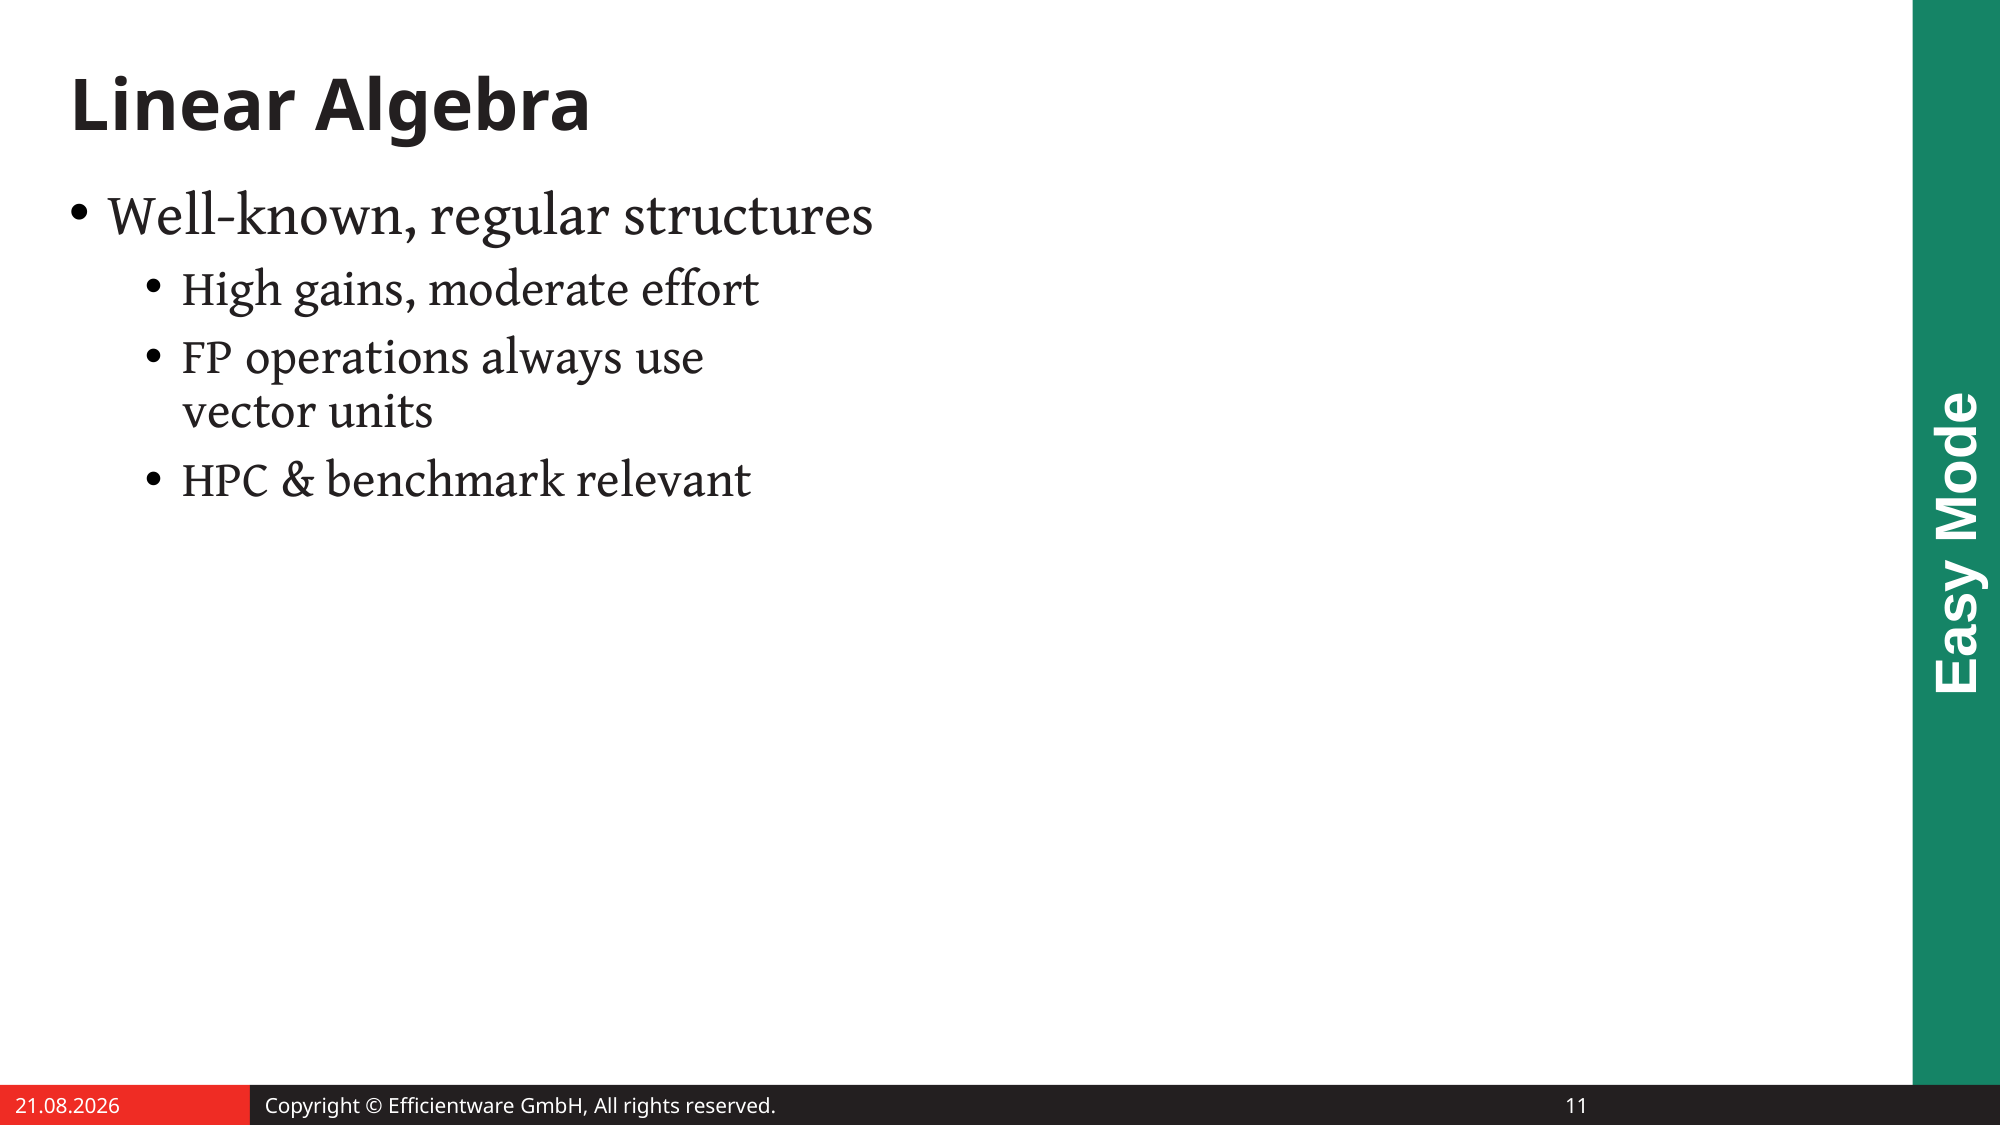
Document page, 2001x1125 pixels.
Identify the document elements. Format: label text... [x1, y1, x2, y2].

text_box Easy Mode [1912, 0, 2000, 1084]
slide_number 02.11.2025 [0, 1084, 249, 1125]
footer Copyright © Efficientware GmbH, All rights reserved. [249, 1084, 1550, 1125]
title Linear Algebra [55, 52, 1945, 156]
list Well-known, regular structures High gains, moderate effort FP operations always use vector units HPC & benchmark relevant [55, 176, 983, 1063]
slide_number <number> [1550, 1084, 2000, 1125]
